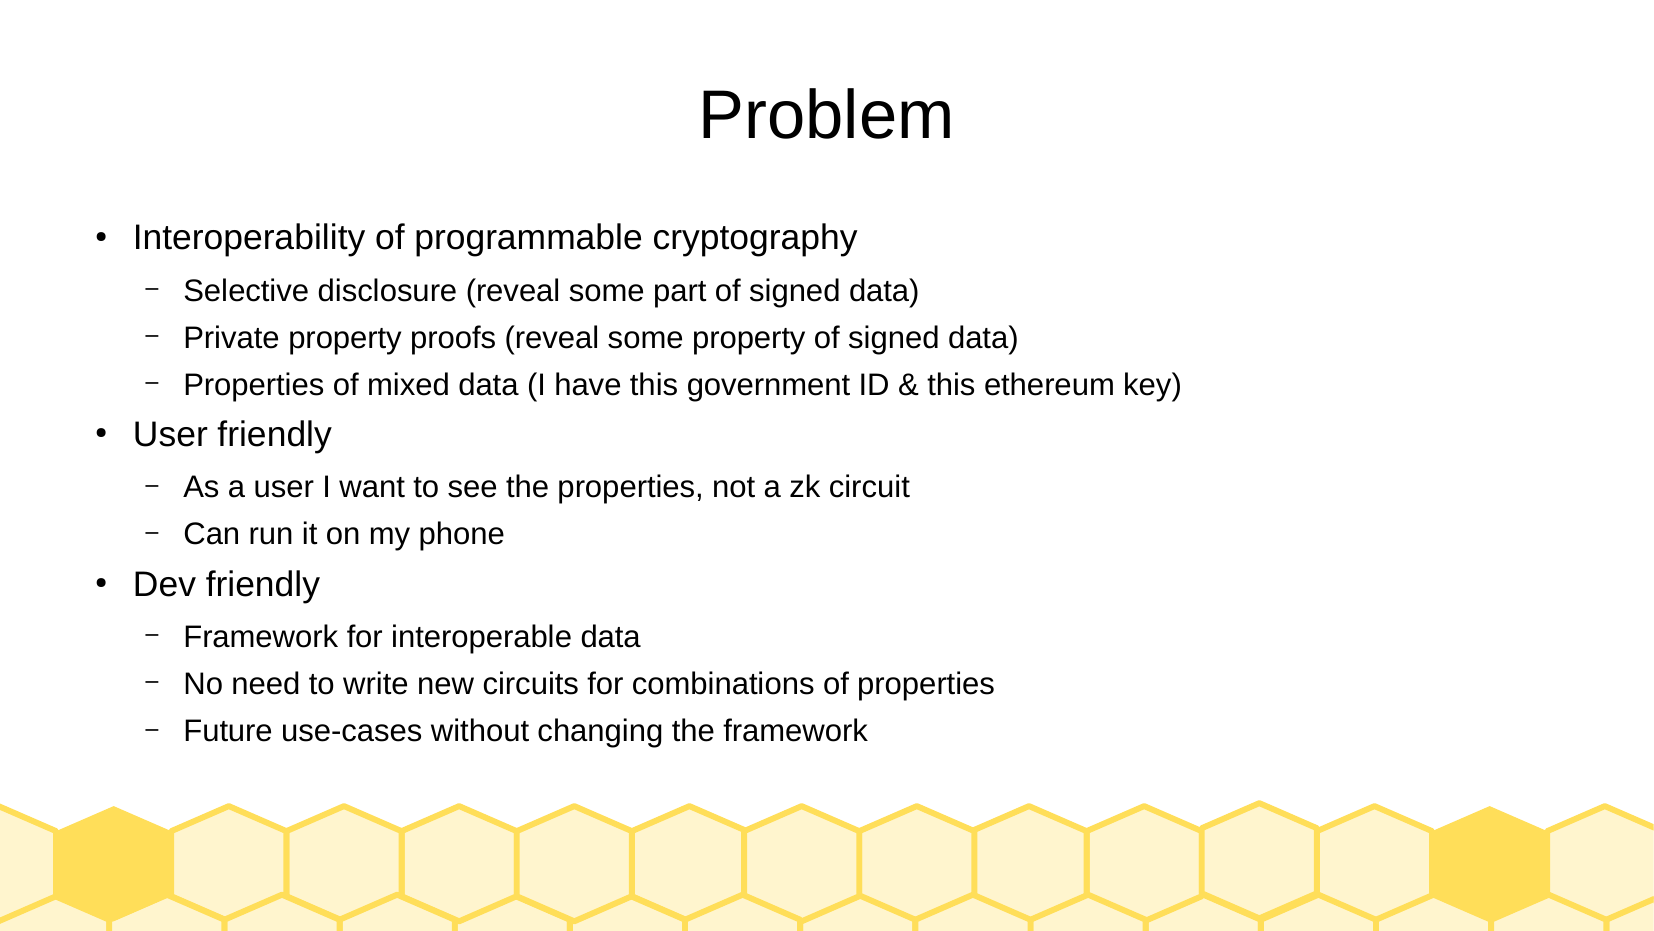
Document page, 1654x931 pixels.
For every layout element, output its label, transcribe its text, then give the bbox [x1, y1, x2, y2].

list Interoperability of programmable cryptography Selective disclosure (reveal some part of signed data) Private property proofs (reveal some property of signed data) Properties of mixed data (I have this government ID & this ethereum key) User friendly As a user I want to see the properties, not a zk circuit Can run it on my phone Dev friendly Framework for interoperable data No need to write new circuits for combinations of properties Future use-cases without changing the framework [82, 217, 1571, 758]
title Problem [82, 37, 1571, 193]
